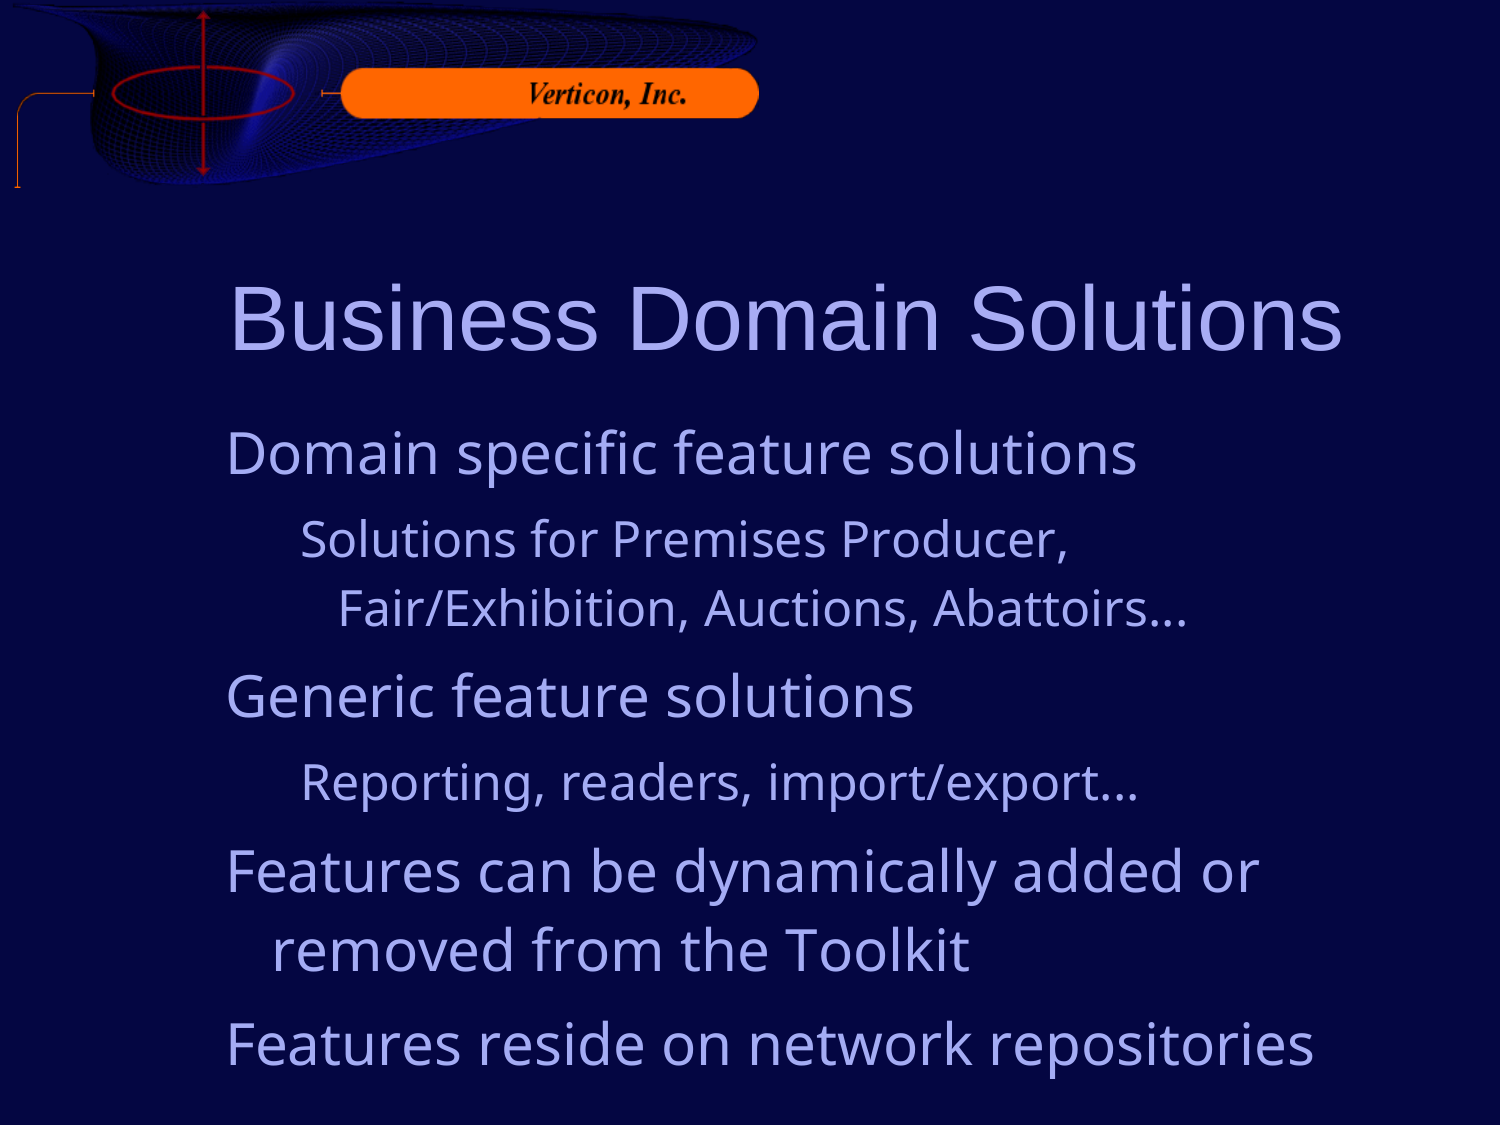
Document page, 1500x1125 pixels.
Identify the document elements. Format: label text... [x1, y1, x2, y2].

picture [8, 0, 759, 188]
list Domain specific feature solutions Solutions for Premises Producer, Fair/Exhibition, Auctions, Abattoirs... Generic feature solutions Reporting, readers, import/export... Features can be dynamically added or removed from the Toolkit Features reside on network repositories [150, 412, 1385, 1088]
title Business Domain Solutions [112, 232, 1463, 406]
